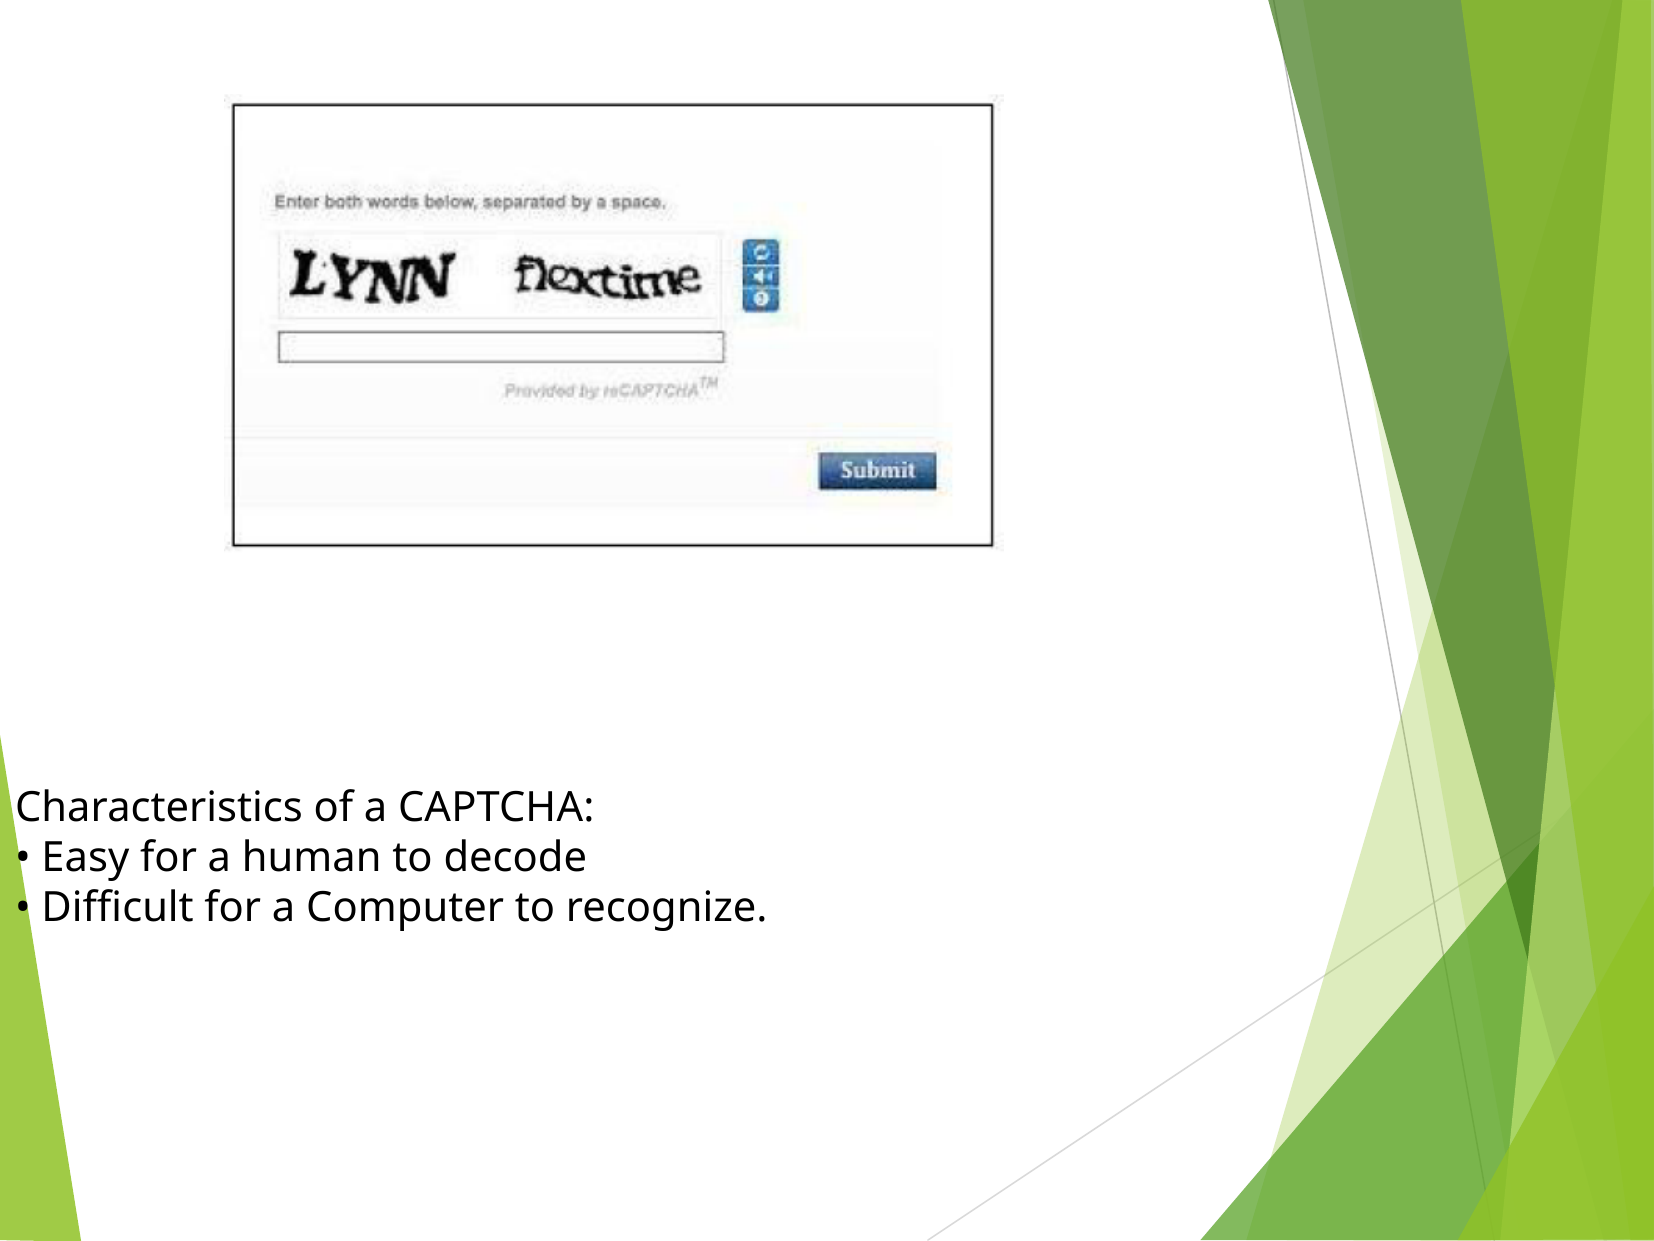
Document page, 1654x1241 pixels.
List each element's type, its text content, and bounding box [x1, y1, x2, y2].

picture [224, 94, 1004, 556]
title Characteristics of a CAPTCHA: • Easy for a human to decode • Difficult for a Computer to recognize. [0, 721, 1489, 945]
